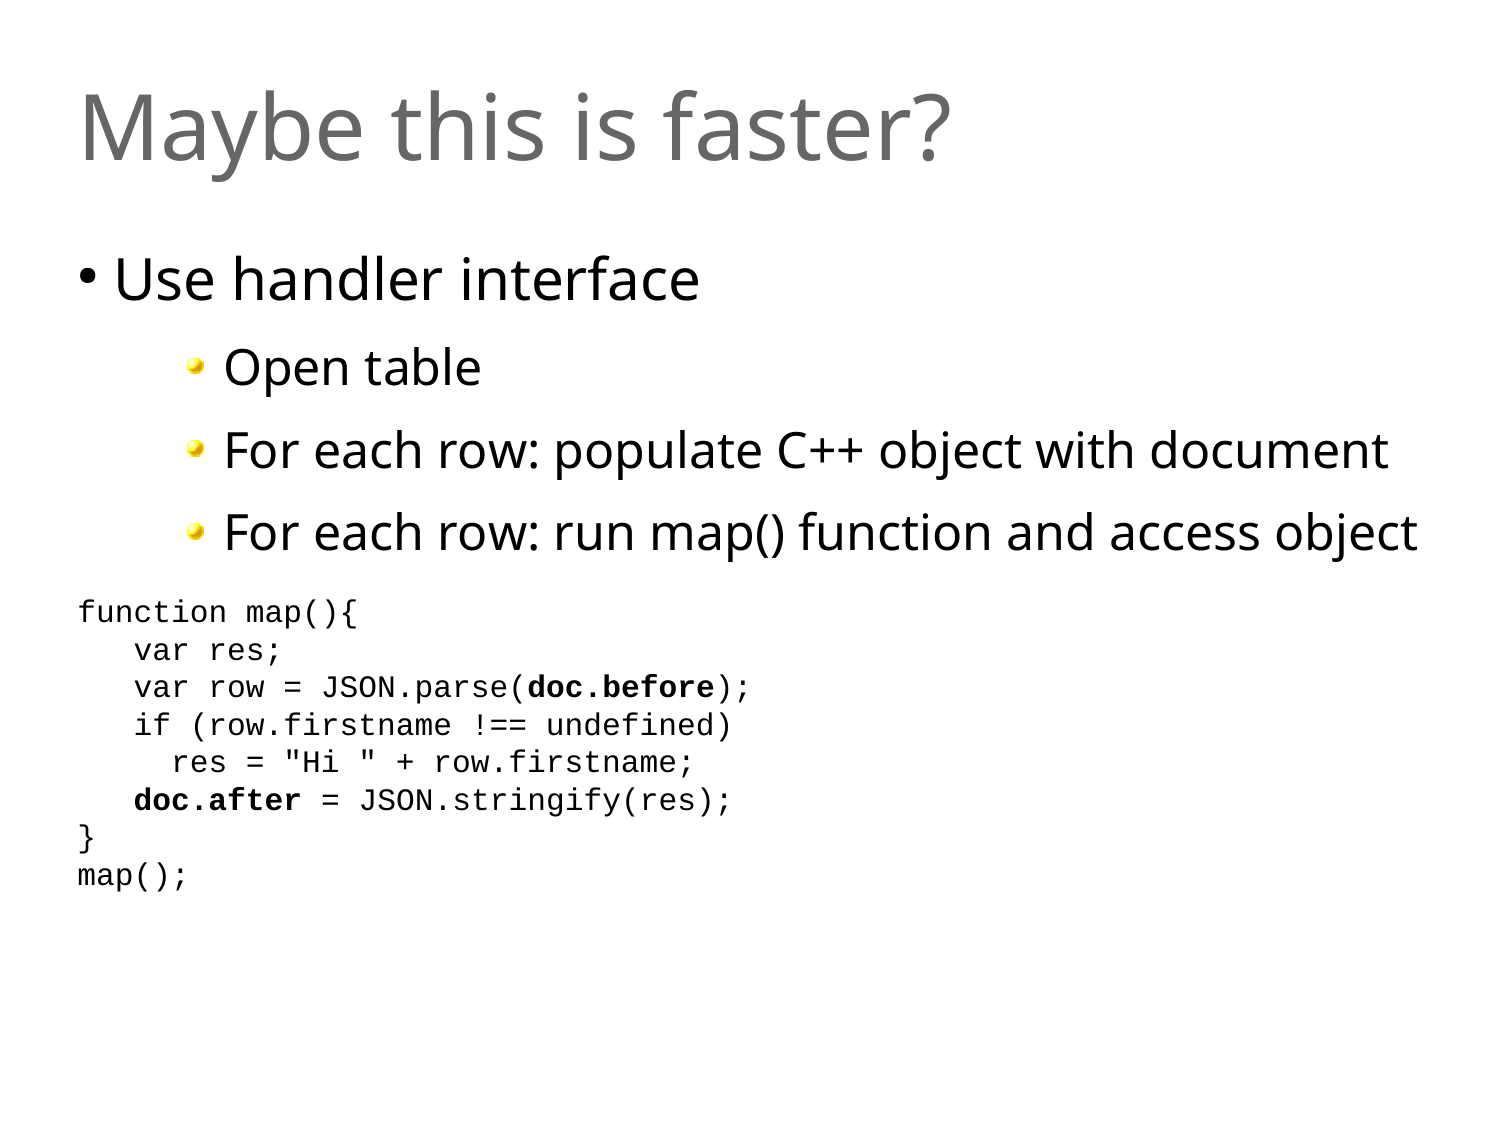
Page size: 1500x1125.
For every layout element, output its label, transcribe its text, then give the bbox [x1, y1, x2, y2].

title Maybe this is faster? [62, 0, 1438, 251]
text_box function map(){ var res; var row = JSON.parse(doc.before); if (row.firstname !== undefined) res = "Hi " + row.firstname; doc.after = JSON.stringify(res); } map(); [62, 546, 1491, 1125]
list Use handler interface Open table For each row: populate C++ object with document For each row: run map() function and access object [62, 251, 1438, 546]
